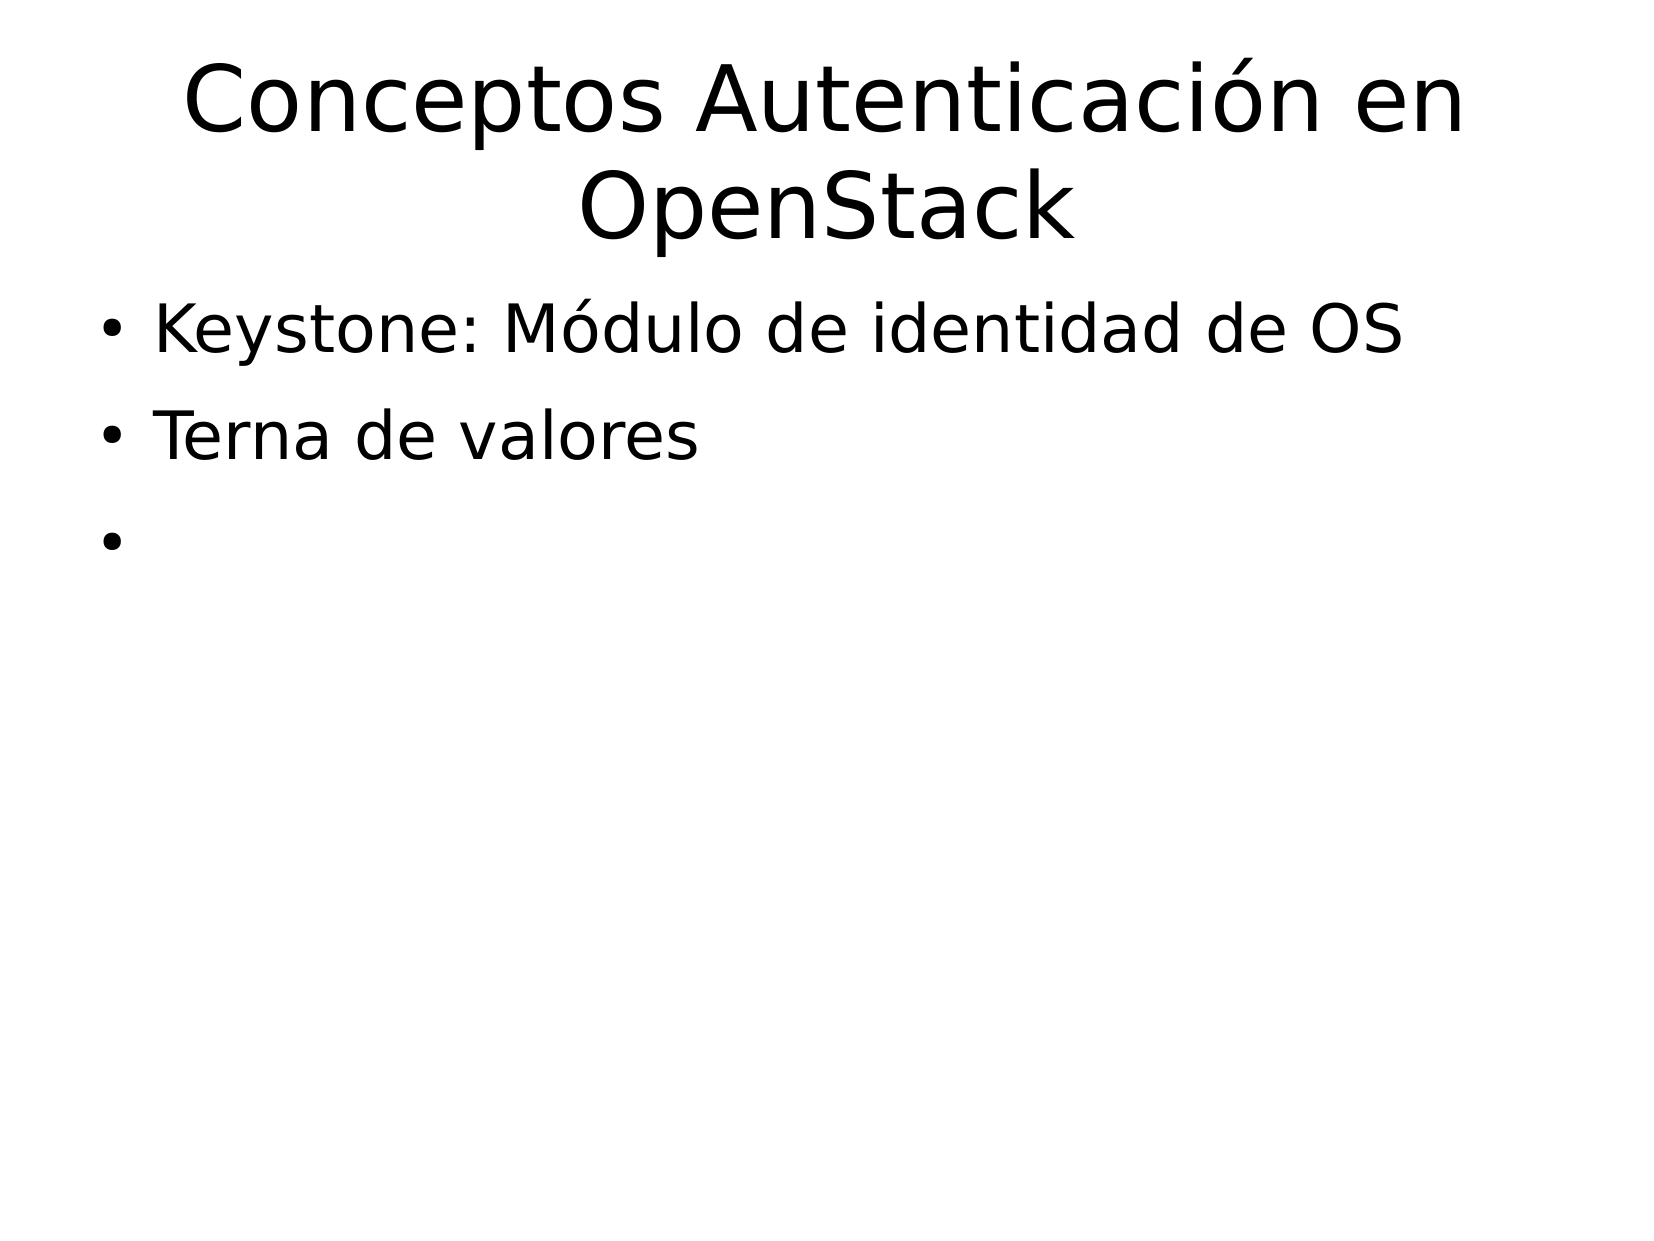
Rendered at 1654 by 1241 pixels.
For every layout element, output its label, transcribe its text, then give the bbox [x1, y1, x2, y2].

list Keystone: Módulo de identidad de OS Terna de valores [82, 290, 1571, 1010]
title Conceptos Autenticación en OpenStack [82, 45, 1571, 261]
